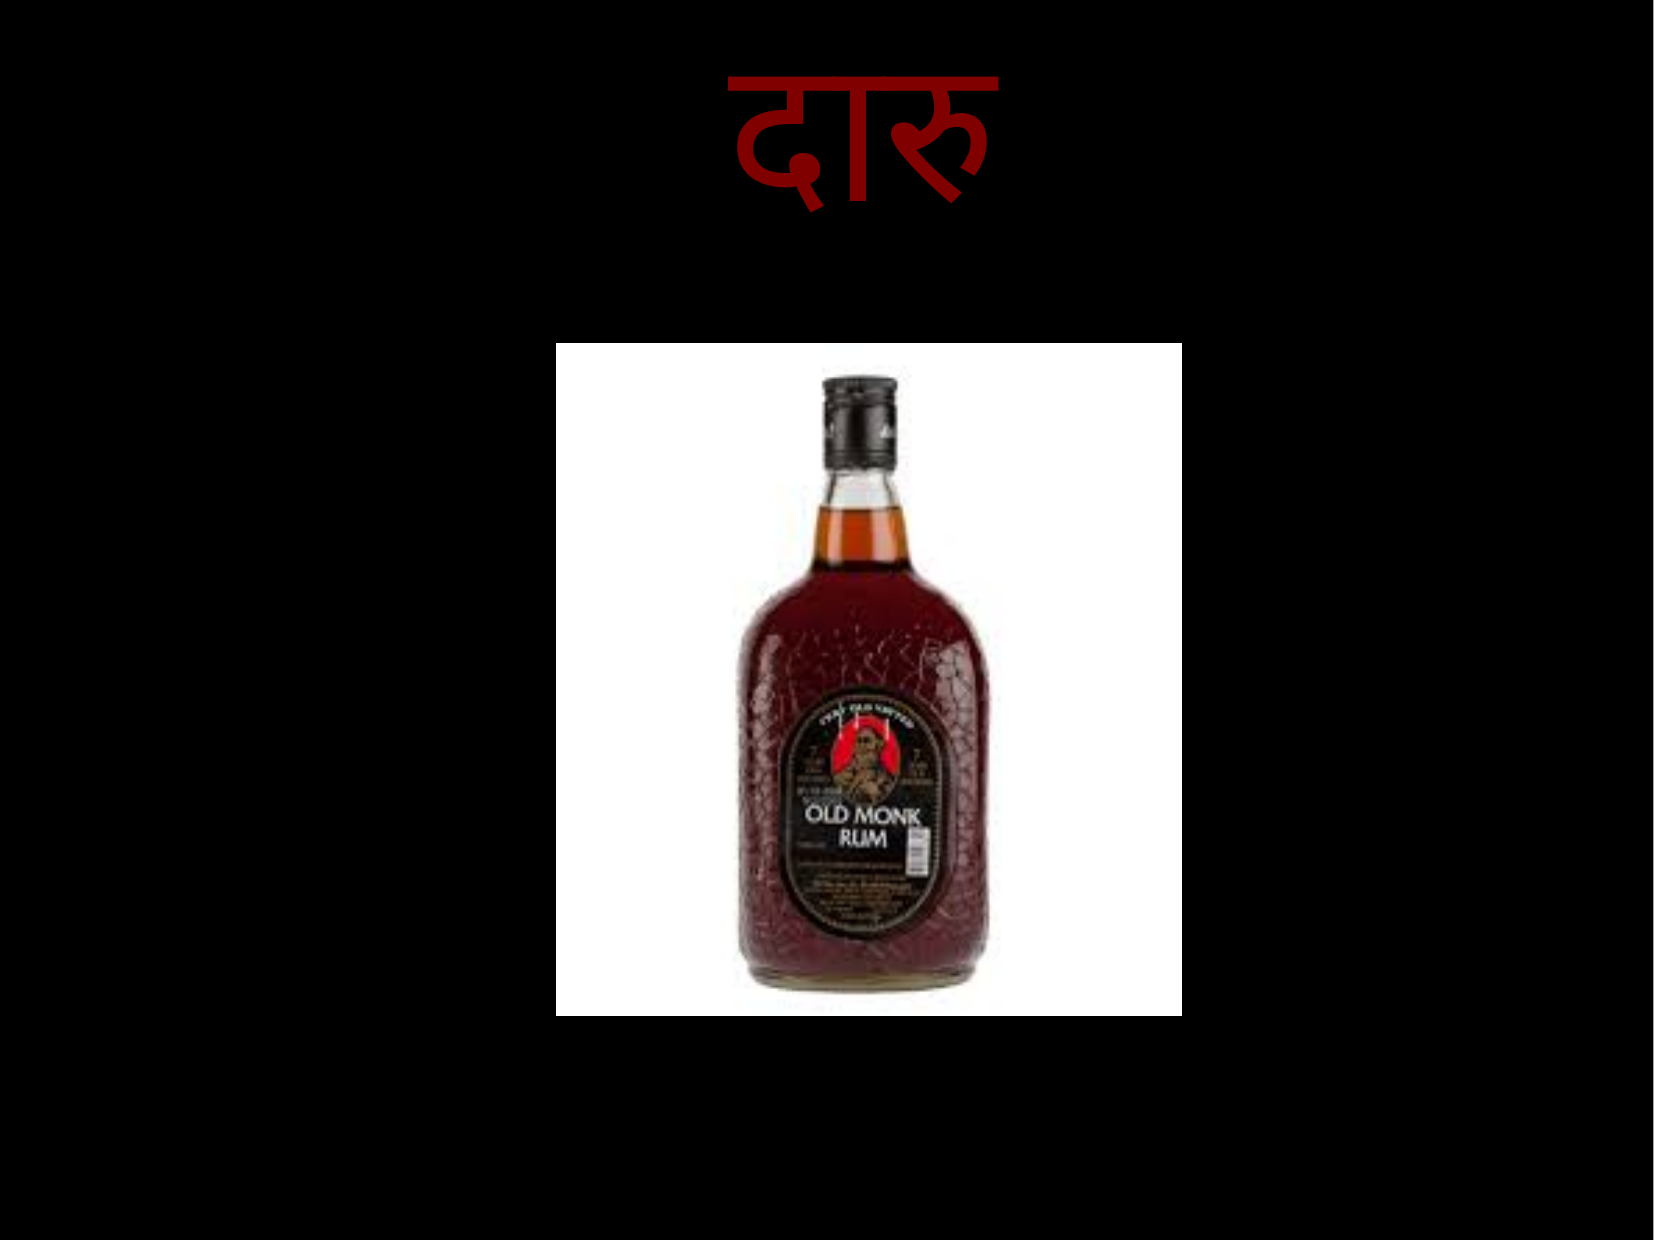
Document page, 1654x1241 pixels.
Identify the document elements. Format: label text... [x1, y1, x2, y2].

picture [556, 343, 1182, 1016]
title दारु [82, 42, 1571, 263]
